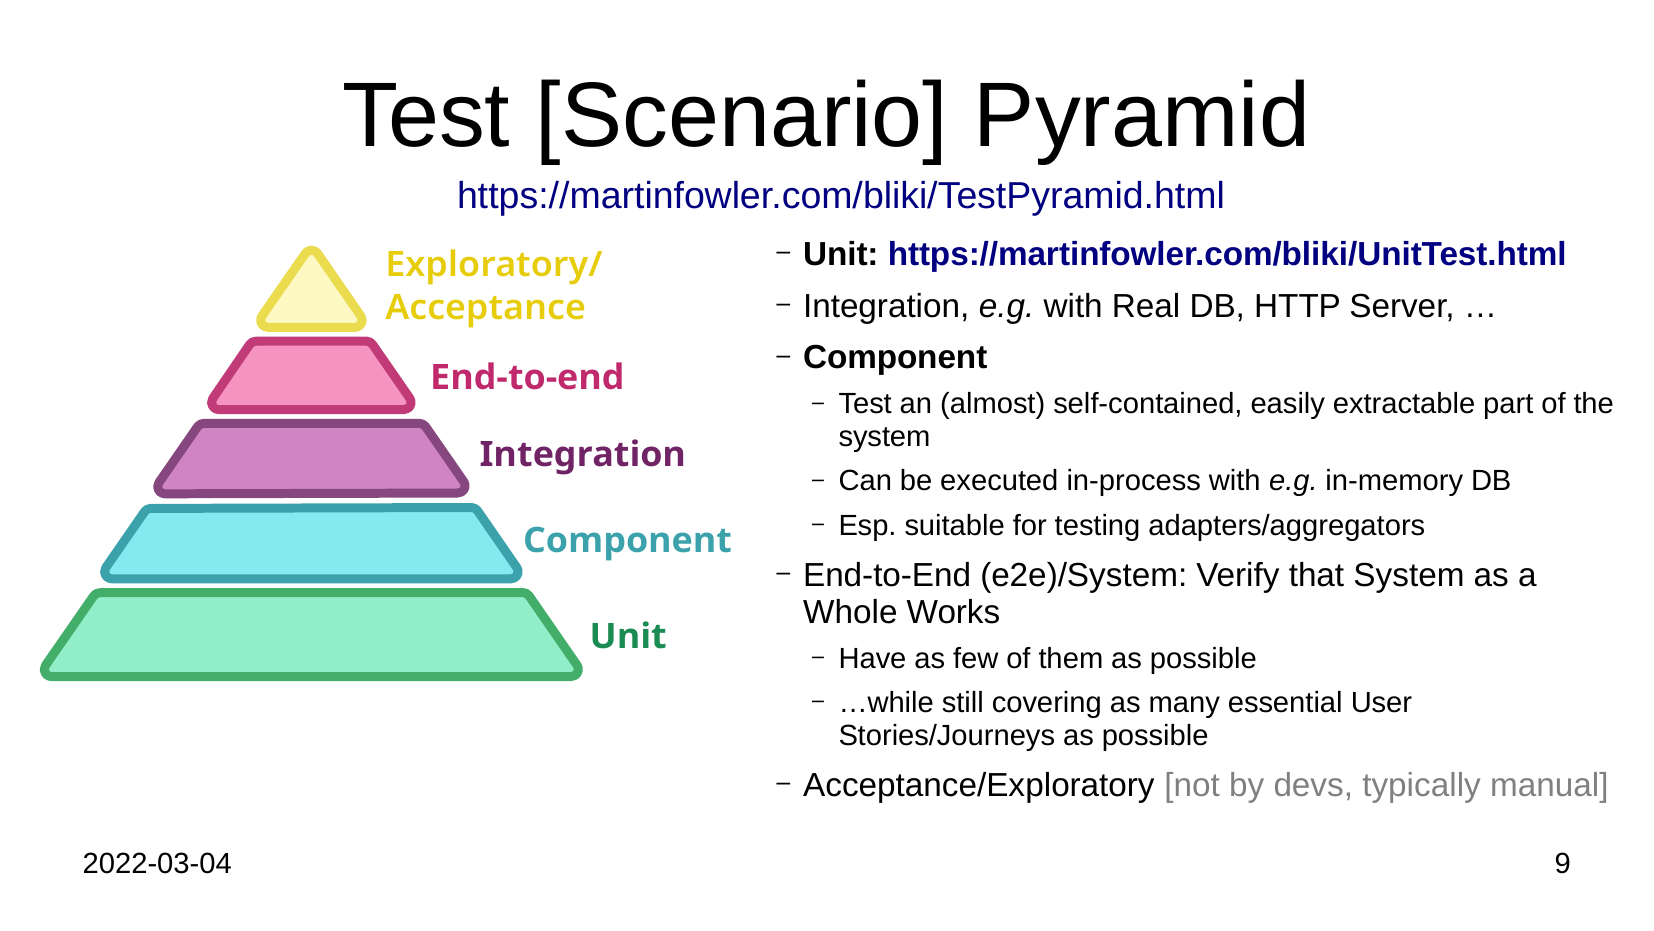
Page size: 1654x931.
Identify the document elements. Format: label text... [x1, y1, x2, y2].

title Test [Scenario] Pyramid [82, 37, 1571, 193]
list Unit: https://martinfowler.com/bliki/UnitTest.html Integration, e.g. with Real DB, HTTP Server, … Component Test an (almost) self-contained, easily extractable part of the system Can be executed in-process with e.g. in-memory DB Esp. suitable for testing adapters/aggregators End-to-End (e2e)/System: Verify that System as a Whole Works Have as few of them as possible …while still covering as many essential User Stories/Journeys as possible Acceptance/Exploratory [not by devs, typically manual] [767, 235, 1619, 851]
picture [29, 124, 794, 798]
text_box https://martinfowler.com/bliki/TestPyramid.html [794, 167, 1241, 225]
